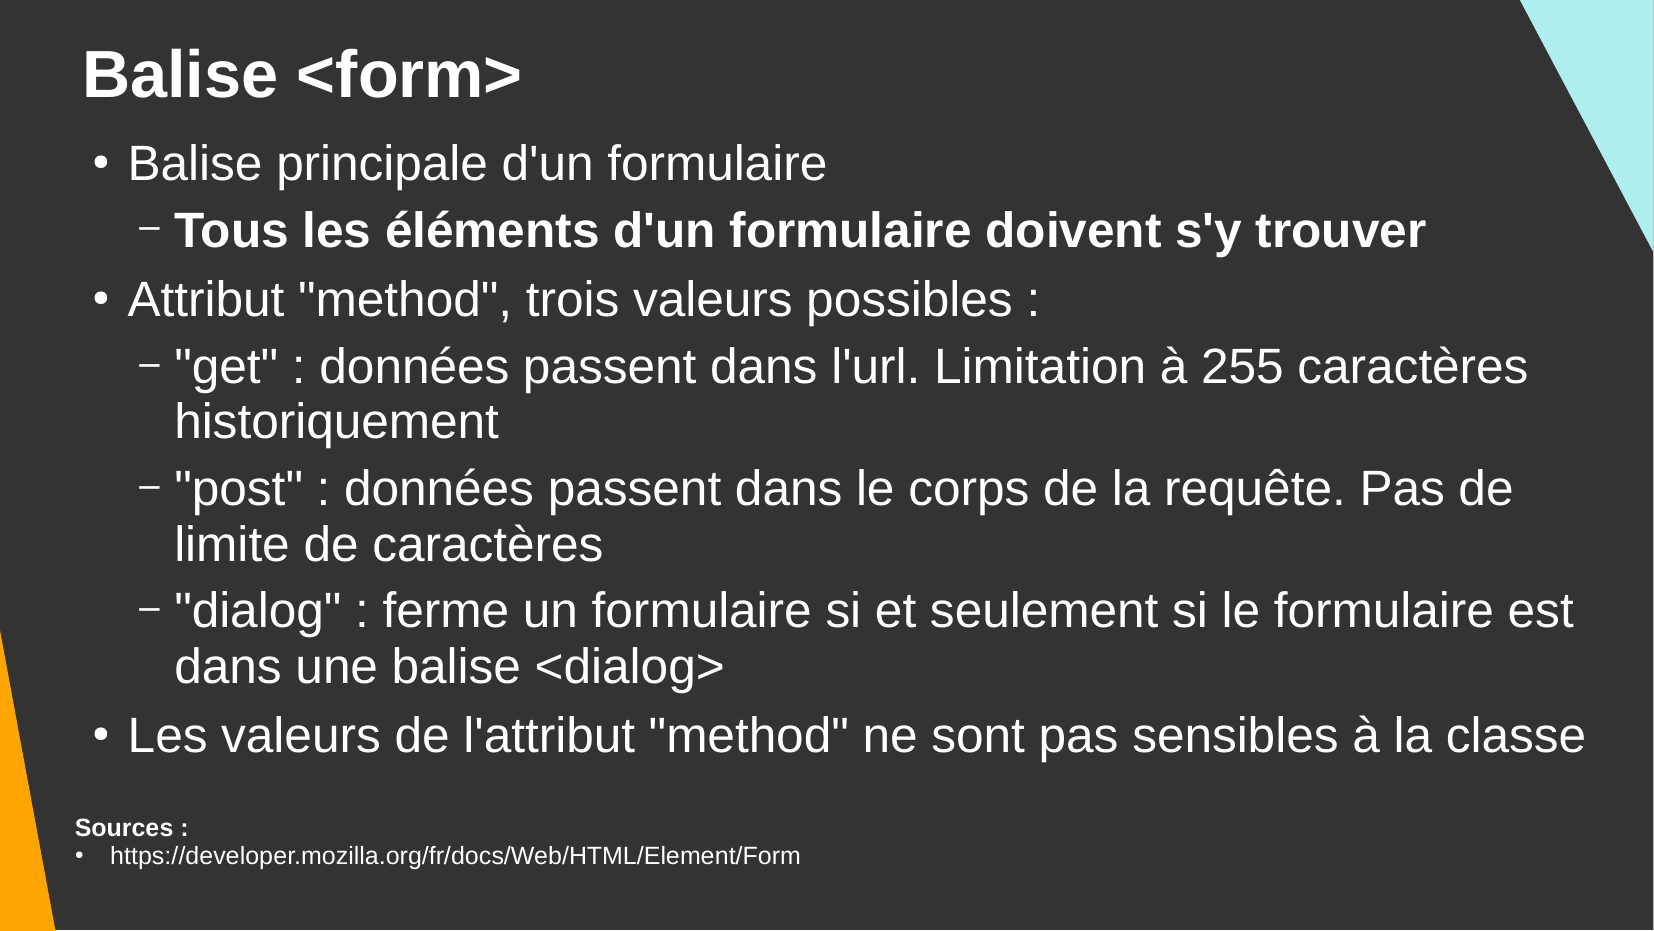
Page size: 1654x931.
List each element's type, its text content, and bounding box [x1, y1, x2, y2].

text_box [1519, 0, 1654, 254]
title Balise <form> [82, 37, 1571, 114]
list Balise principale d'un formulaire Tous les éléments d'un formulaire doivent s'y trouver Attribut "method", trois valeurs possibles : "get" : données passent dans l'url. Limitation à 255 caractères historiquement "post" : données passent dans le corps de la requête. Pas de limite de caractères "dialog" : ferme un formulaire si et seulement si le formulaire est dans une balise <dialog> Les valeurs de l'attribut "method" ne sont pas sensibles à la classe [80, 135, 1605, 789]
text_box [0, 630, 56, 931]
text_box Sources : https://developer.mozilla.org/fr/docs/Web/HTML/Element/Form [60, 806, 1546, 877]
